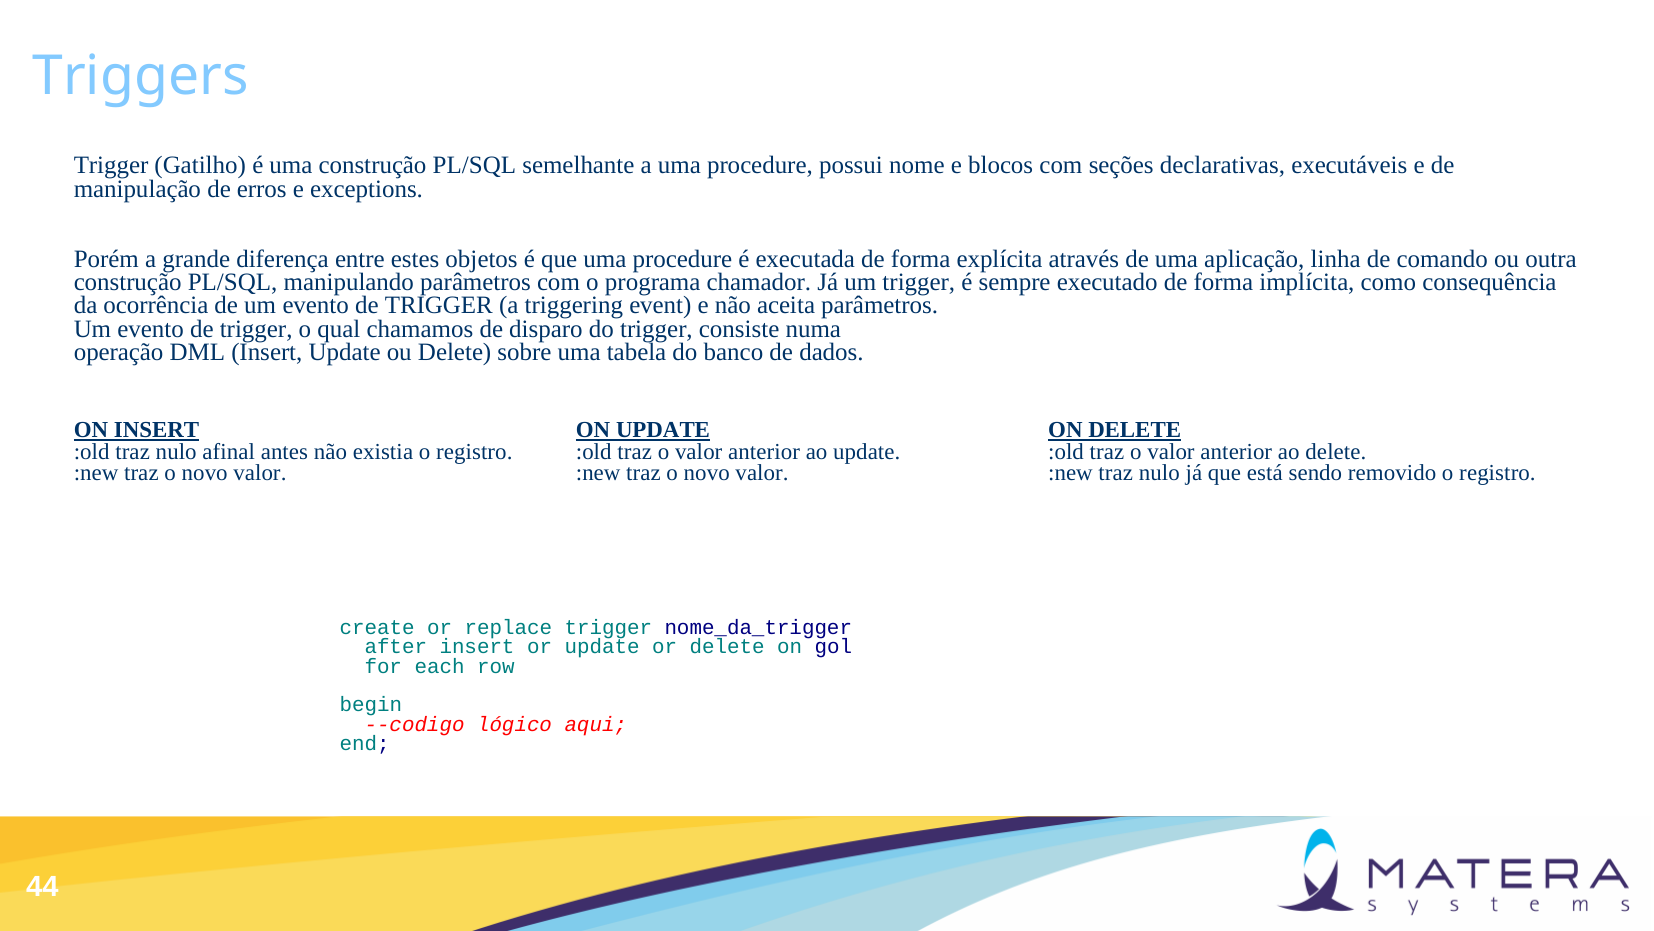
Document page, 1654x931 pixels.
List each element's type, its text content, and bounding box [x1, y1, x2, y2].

text_box create or replace trigger nome_da_trigger after insert or update or delete on gol for each row begin --codigo lógico aqui; end; [324, 611, 1241, 768]
text_box ON UPDATE :old traz o valor anterior ao update. :new traz o novo valor. [561, 413, 1033, 502]
text_box ON INSERT :old traz nulo afinal antes não existia o registro. :new traz o novo valor. [59, 413, 561, 502]
text_box ON DELETE :old traz o valor anterior ao delete. :new traz nulo já que está sendo removido o registro. [1033, 413, 1595, 520]
title Triggers [32, 24, 1628, 137]
text_box Trigger (Gatilho) é uma construção PL/SQL semelhante a uma procedure, possui nome e blocos com seções declarativas, executáveis e de manipulação de erros e exceptions. Porém a grande diferença entre estes objetos é que uma procedure é executada de forma explícita através de uma aplicação, linha de comando ou outra construção PL/SQL, manipulando parâmetros com o programa chamador. Já um trigger, é sempre executado de forma implícita, como consequência da ocorrência de um evento de TRIGGER (a triggering event) e não aceita parâmetros. Um evento de trigger, o qual chamamos de disparo do trigger, consiste numa operação DML (Insert, Update ou Delete) sobre uma tabela do banco de dados. [59, 147, 1595, 380]
picture [0, 816, 1652, 931]
